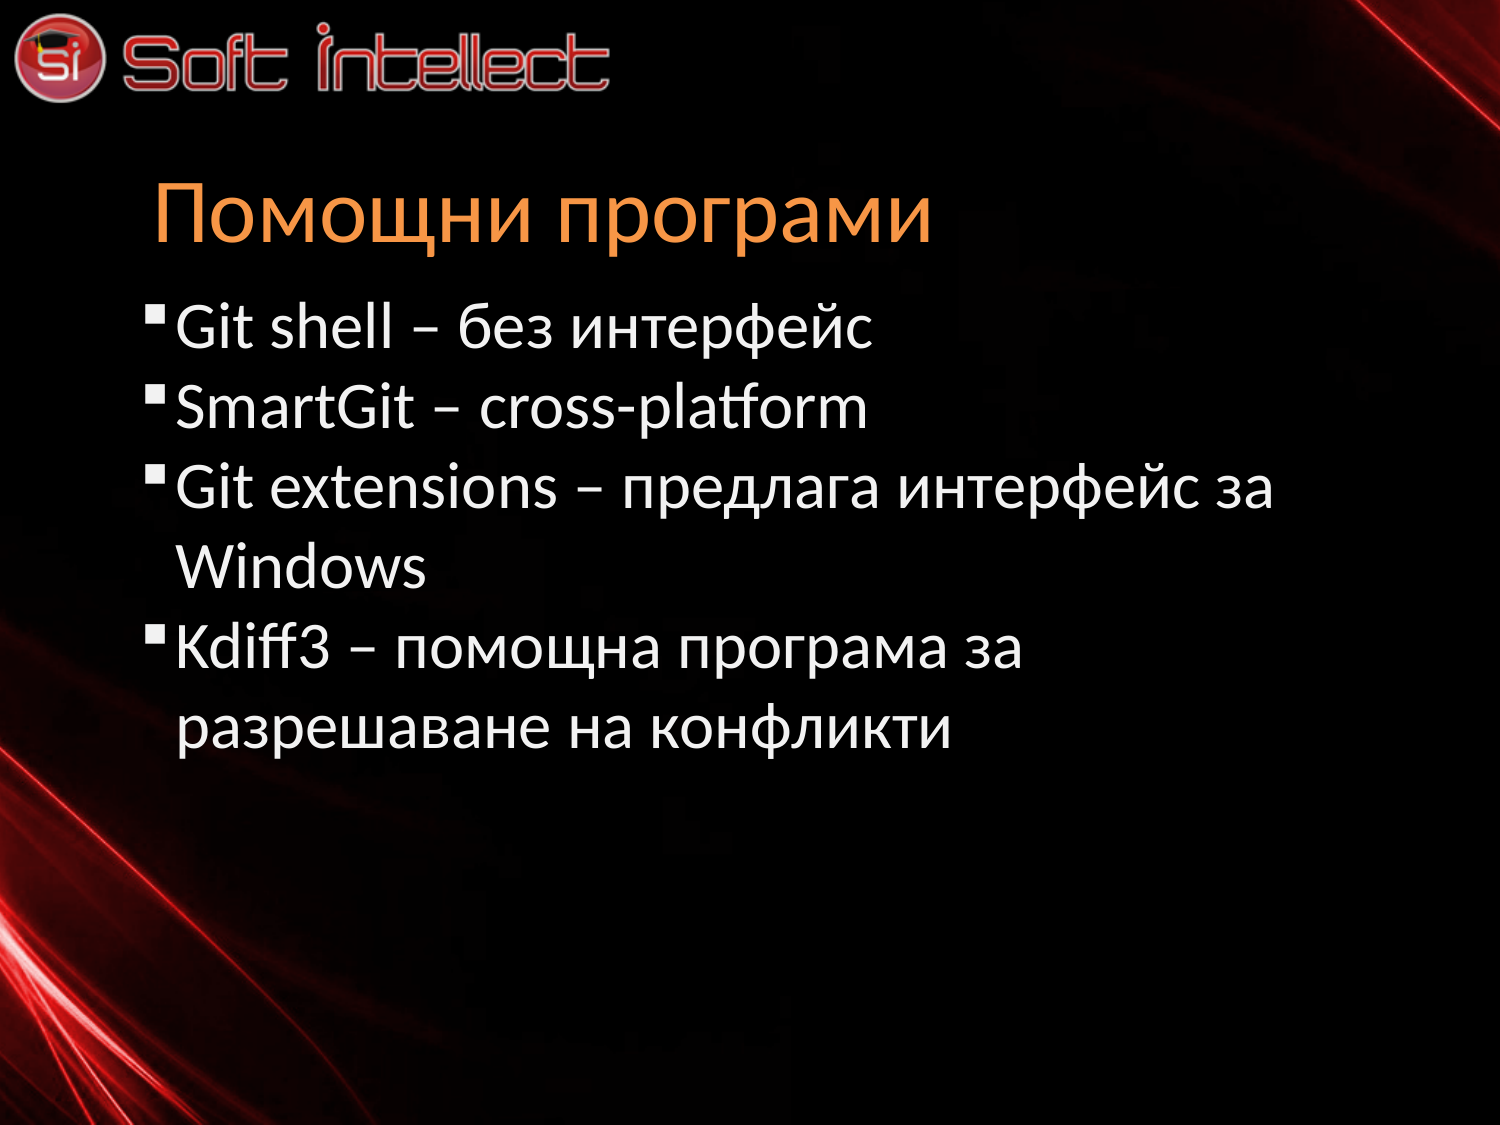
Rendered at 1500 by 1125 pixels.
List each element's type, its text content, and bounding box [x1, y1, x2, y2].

text_box Git shell – без интерфейс SmartGit – cross-platform Git extensions – предлага интерфейс за Windows Kdiff3 – помощна програма за разрешаване на конфликти [125, 274, 1375, 1018]
picture [0, 0, 1500, 1125]
text_box Помощни програми [137, 112, 1488, 300]
